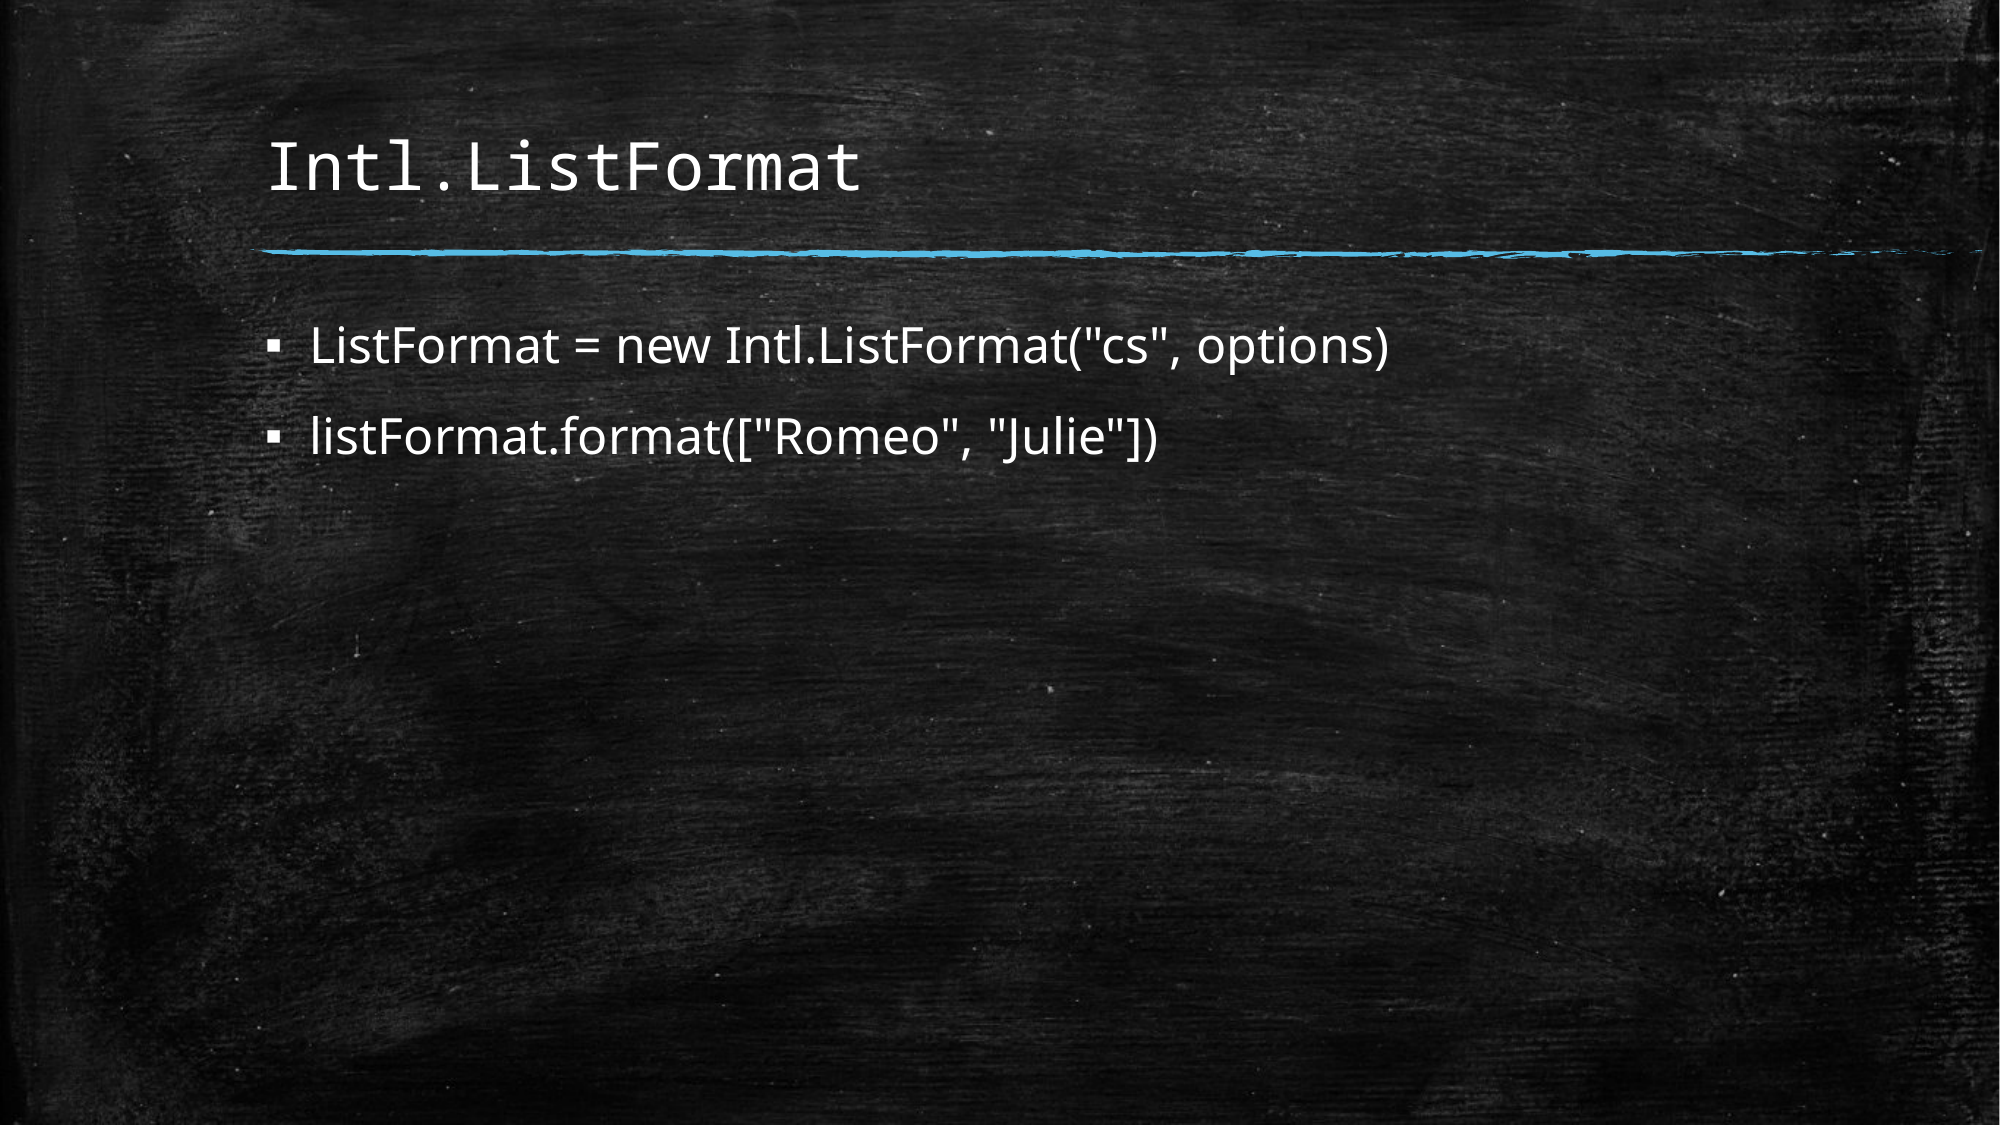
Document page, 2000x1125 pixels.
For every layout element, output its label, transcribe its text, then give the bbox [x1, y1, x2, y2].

list ListFormat = new Intl.ListFormat("cs", options) listFormat.format(["Romeo", "Julie"]) [249, 312, 1750, 1013]
title Intl.ListFormat [249, 45, 1750, 213]
picture [0, 0, 2000, 1125]
